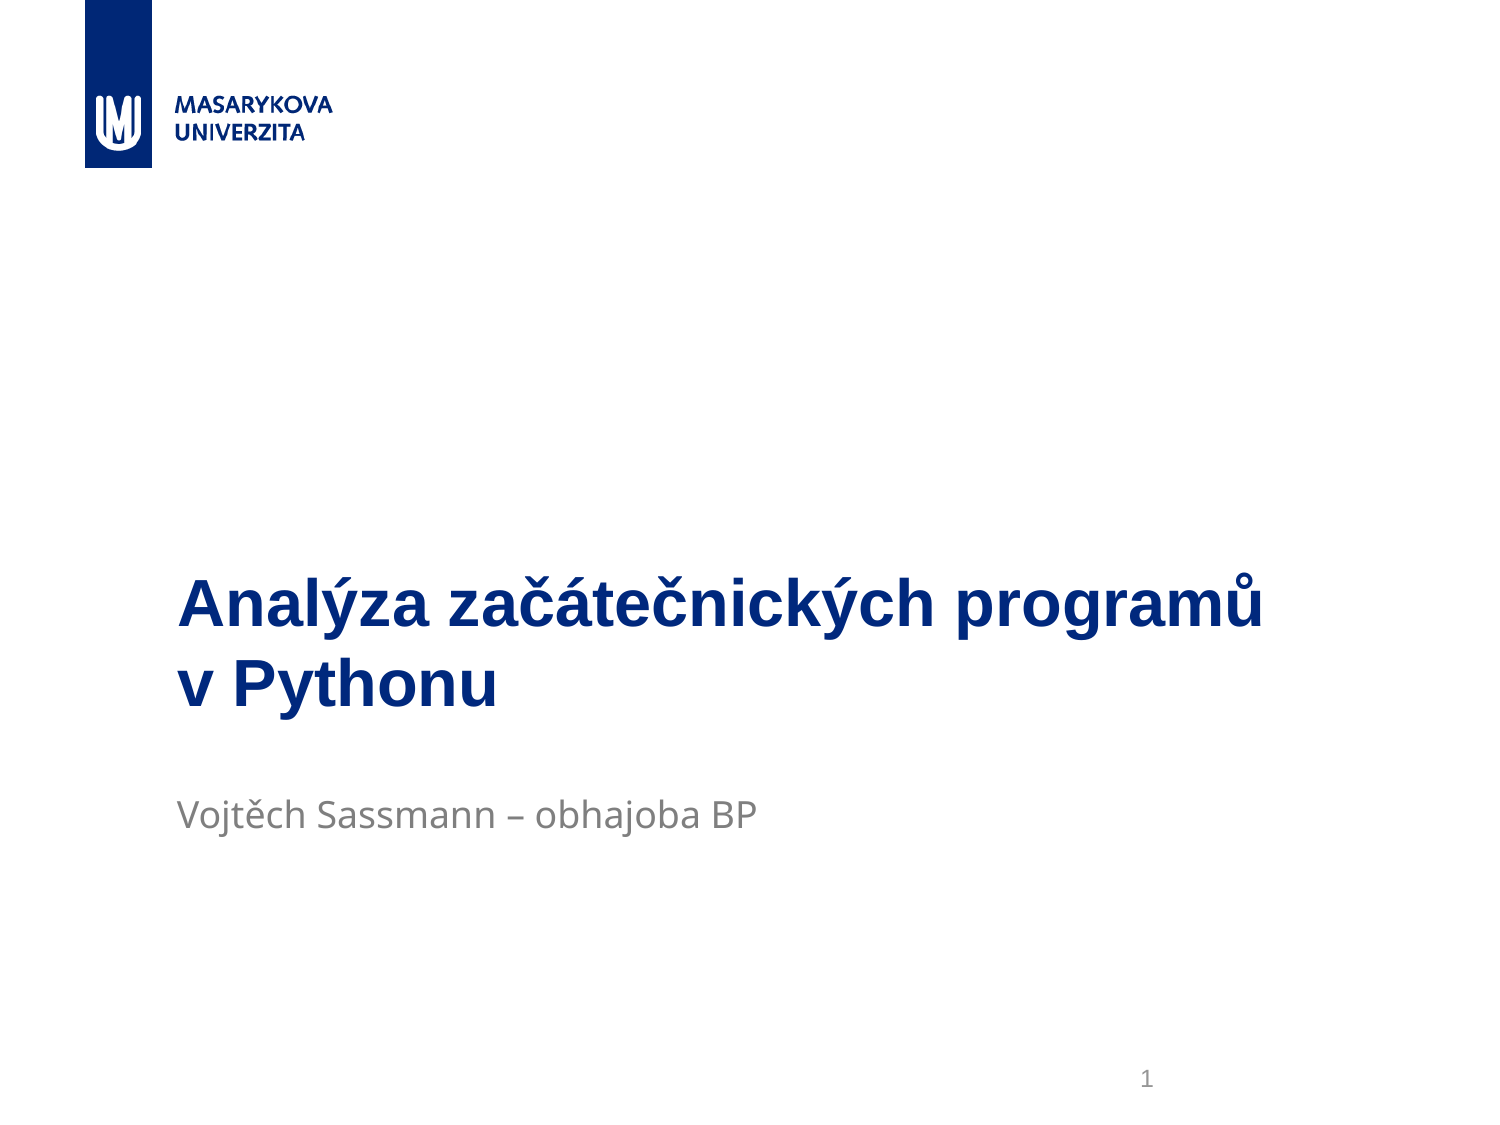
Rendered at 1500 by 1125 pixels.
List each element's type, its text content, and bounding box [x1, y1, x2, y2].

text_box 1 [1125, 1025, 1426, 1101]
title Analýza začátečnických programů v Pythonu [177, 420, 1411, 858]
text_box Vojtěch Sassmann – obhajoba BP [161, 783, 751, 845]
